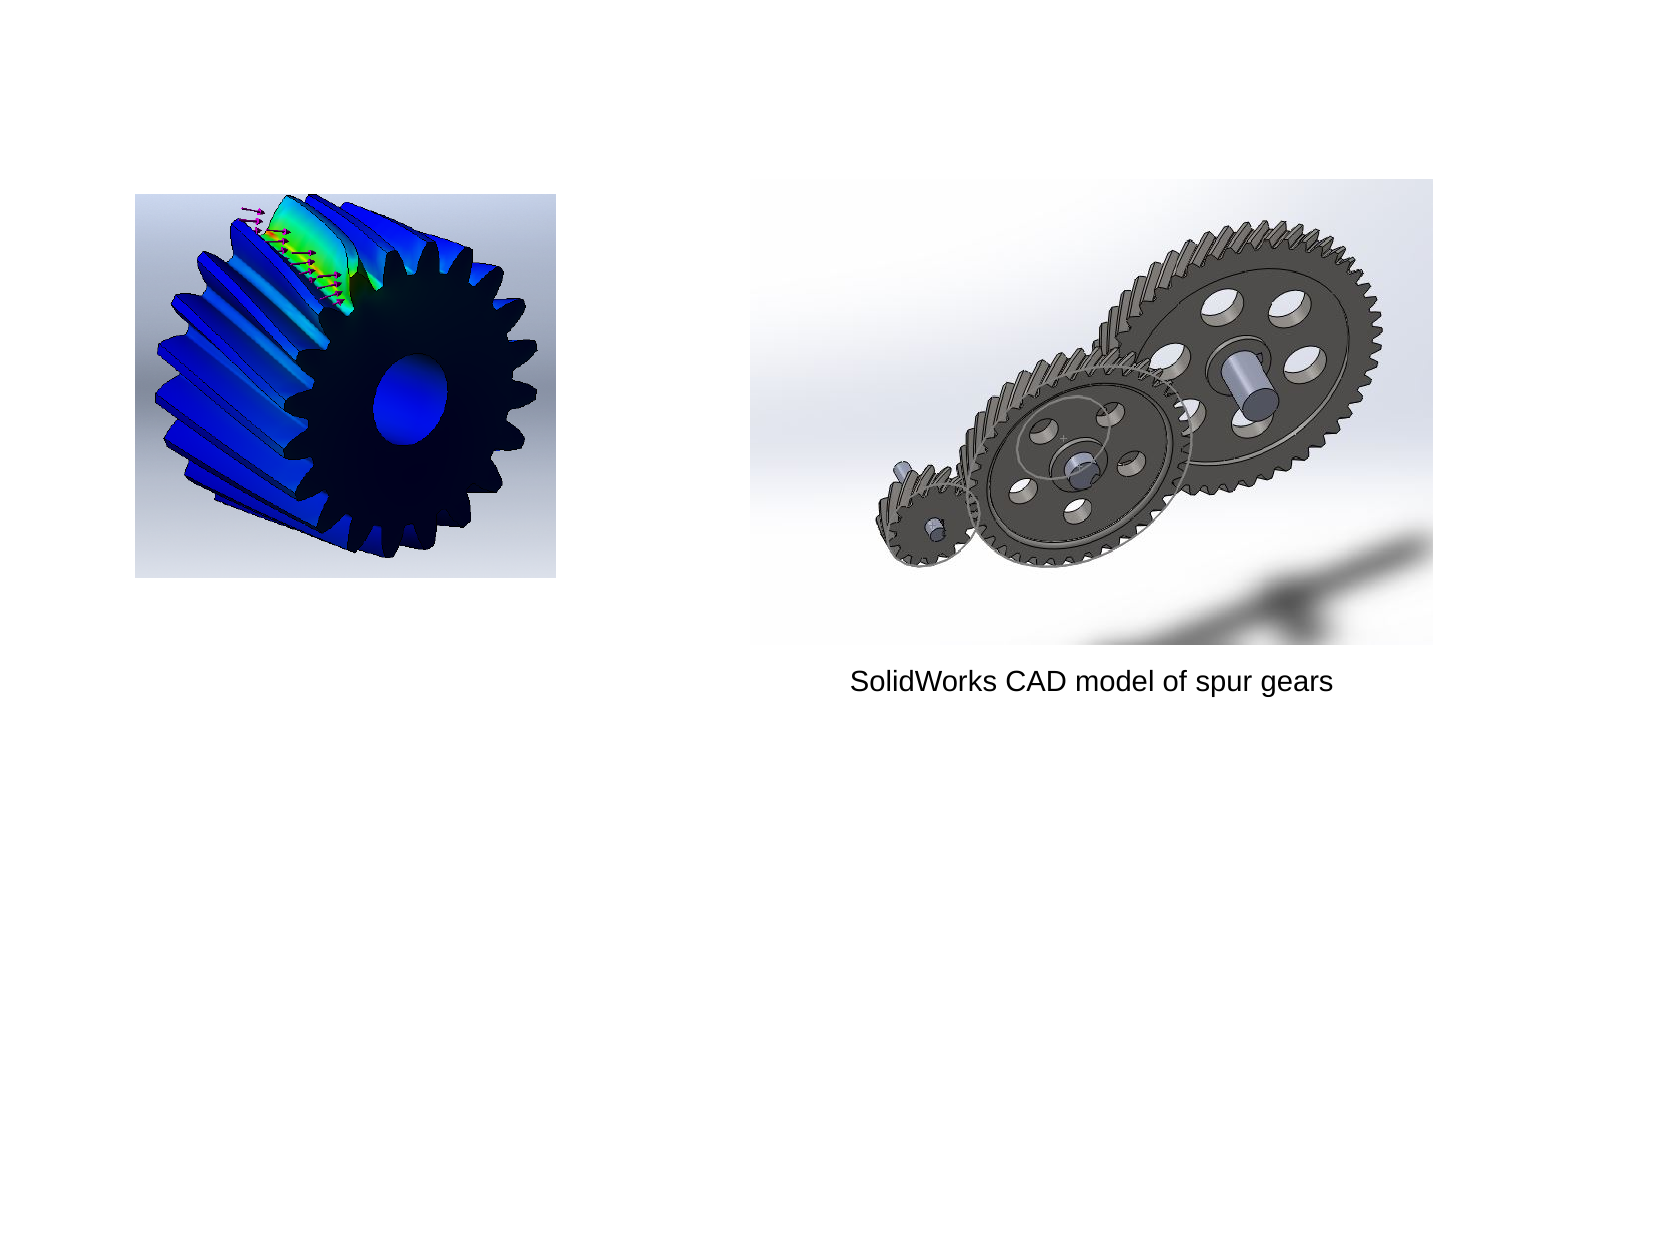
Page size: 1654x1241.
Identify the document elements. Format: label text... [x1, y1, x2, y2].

picture [750, 179, 1433, 646]
text_box SolidWorks CAD model of spur gears [835, 657, 1351, 706]
picture [135, 194, 556, 578]
